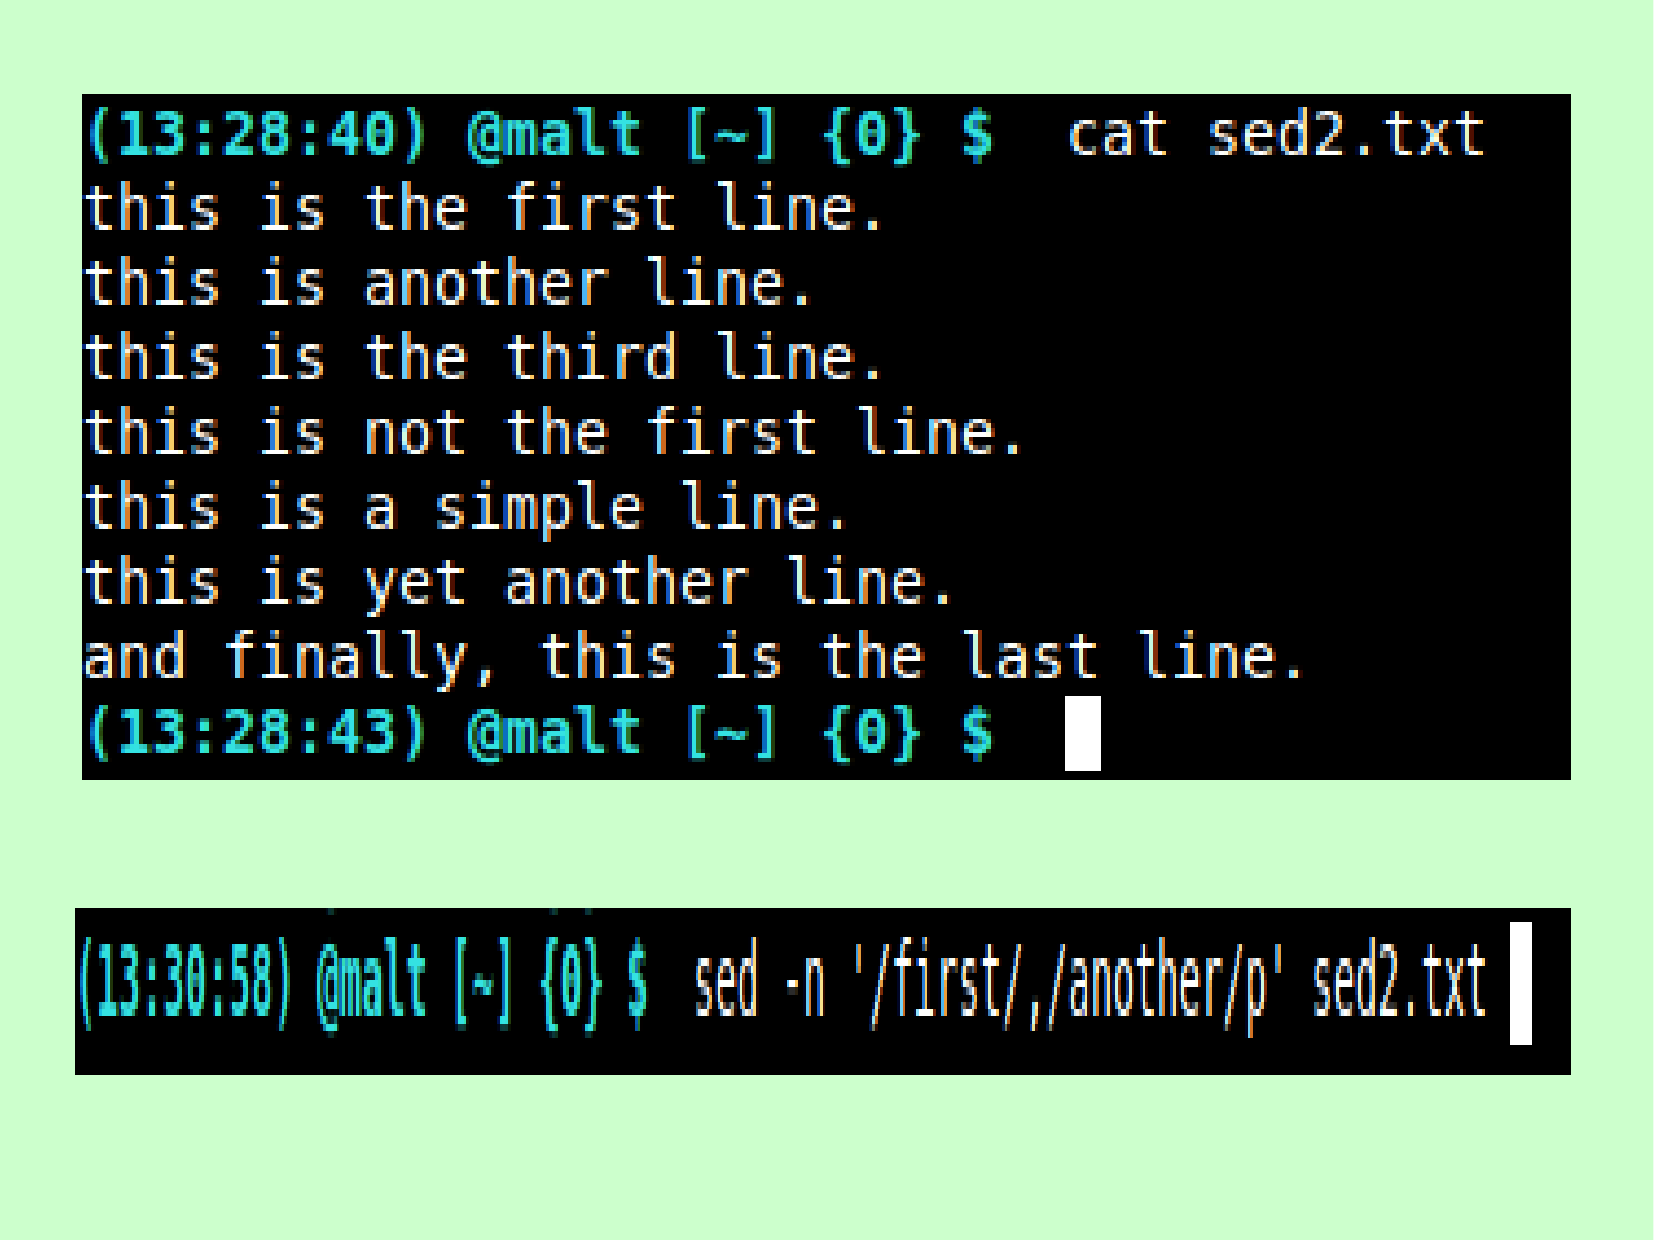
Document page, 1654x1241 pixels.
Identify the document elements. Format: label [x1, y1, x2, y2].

picture [82, 94, 1571, 780]
picture [75, 908, 1571, 1075]
